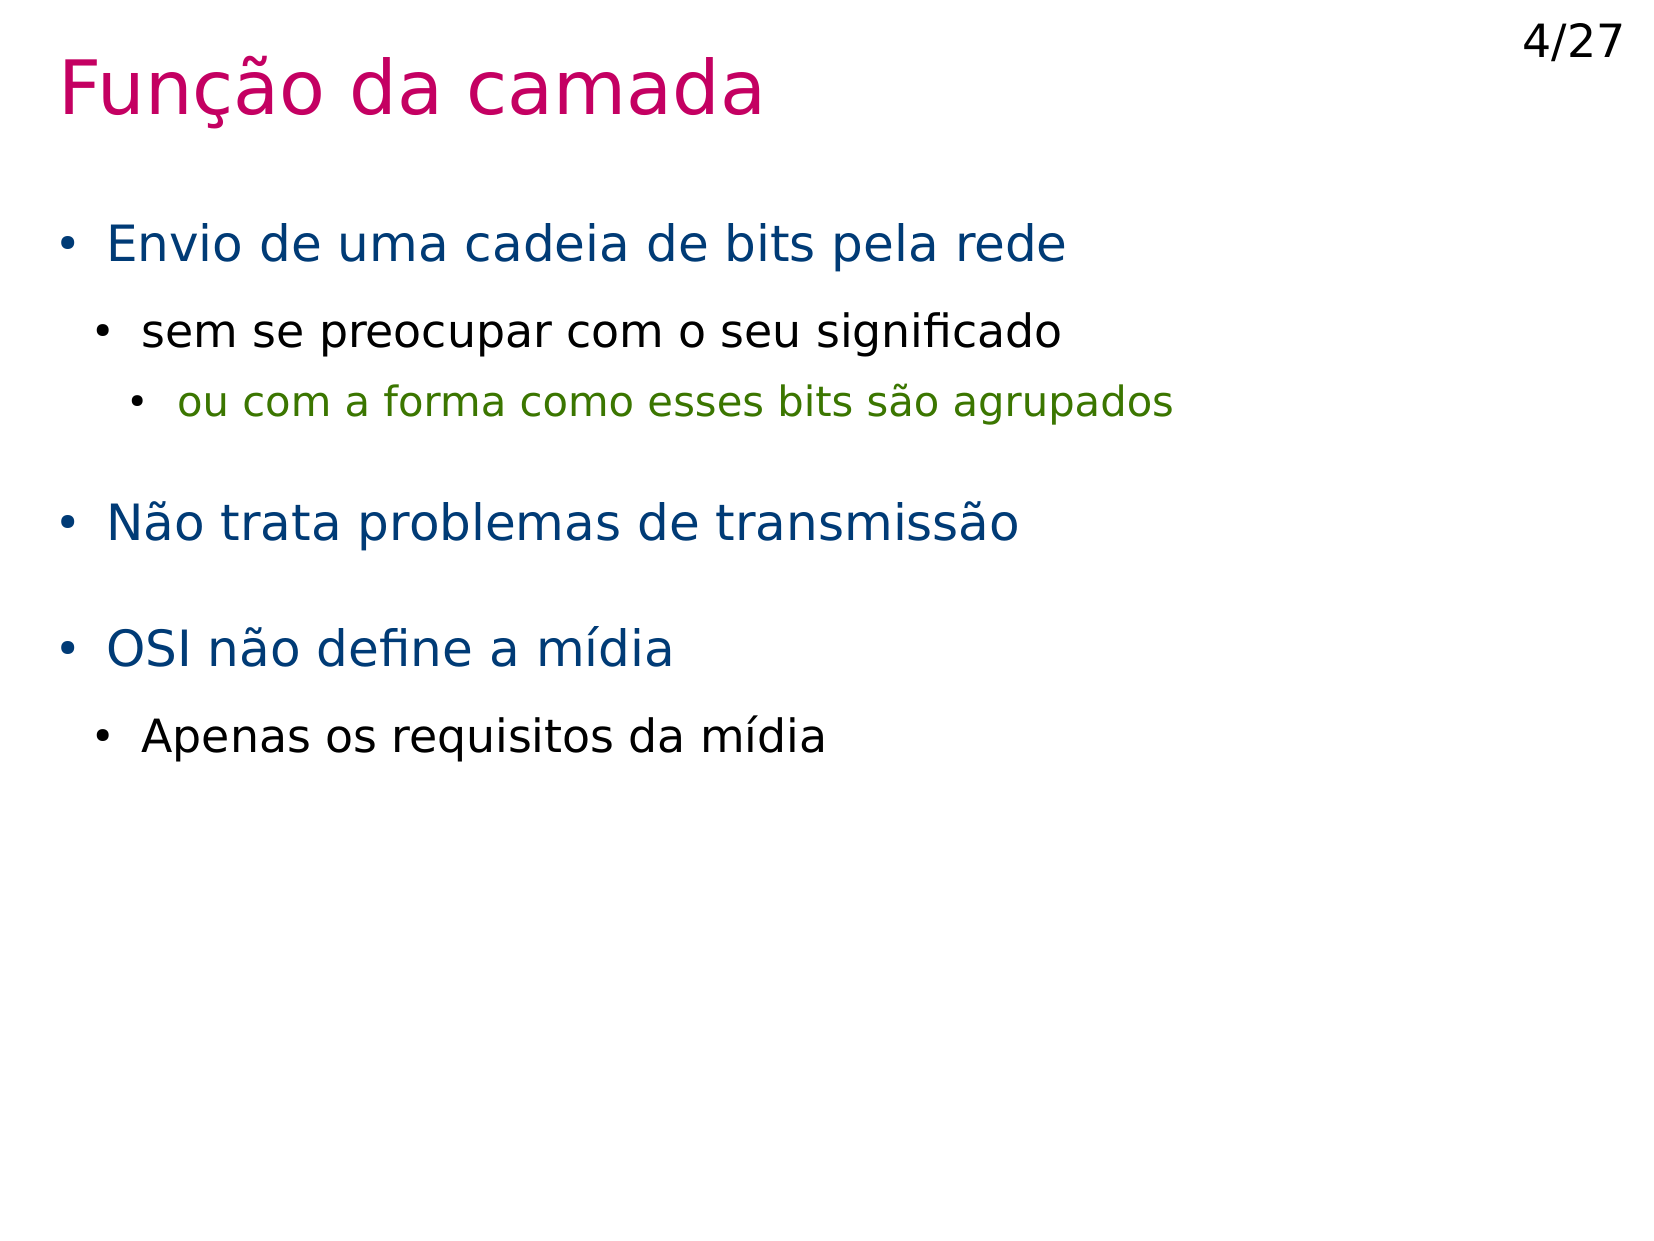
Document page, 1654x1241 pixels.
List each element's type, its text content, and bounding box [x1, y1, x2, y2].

title Função da camada [59, 29, 1625, 148]
list Envio de uma cadeia de bits pela rede sem se preocupar com o seu significado ou com a forma como esses bits são agrupados Não trata problemas de transmissão OSI não define a mídia Apenas os requisitos da mídia [59, 206, 1625, 1211]
